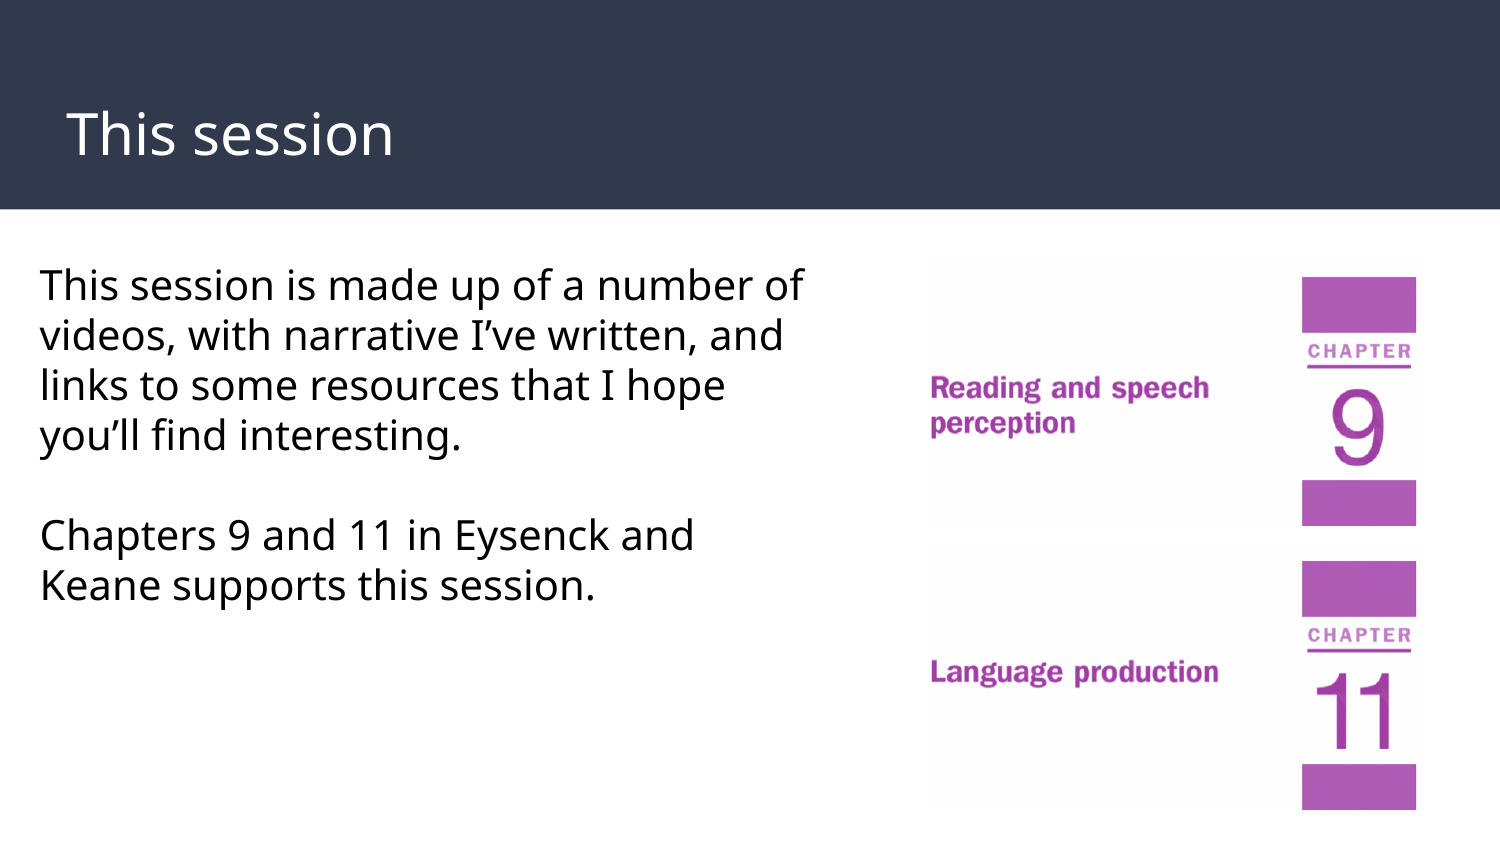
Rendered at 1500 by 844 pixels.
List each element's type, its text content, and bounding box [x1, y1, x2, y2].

picture [924, 261, 1428, 526]
picture [924, 545, 1428, 810]
title This session [51, 82, 1449, 185]
text_box This session is made up of a number of videos, with narrative I’ve written, and links to some resources that I hope you’ll find interesting. Chapters 9 and 11 in Eysenck and Keane supports this session. [24, 244, 838, 803]
